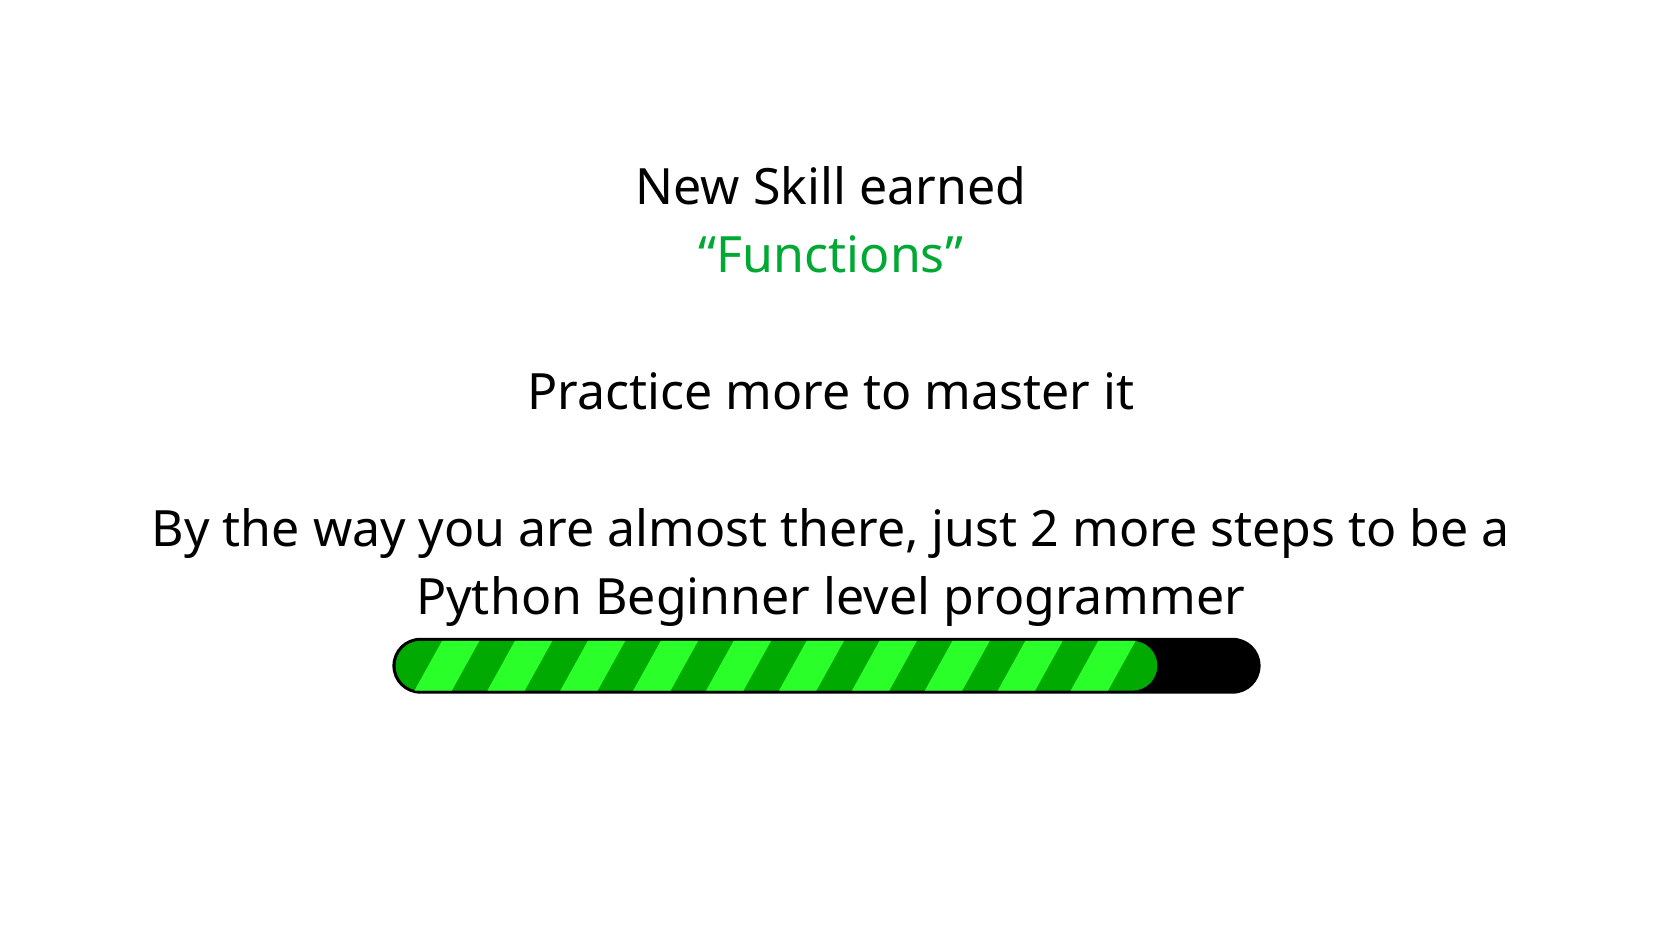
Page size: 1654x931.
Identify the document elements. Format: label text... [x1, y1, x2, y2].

picture [392, 637, 1262, 694]
subtitle New Skill earned “Functions” Practice more to master it By the way you are almost there, just 2 more steps to be a Python Beginner level programmer [86, 30, 1576, 751]
